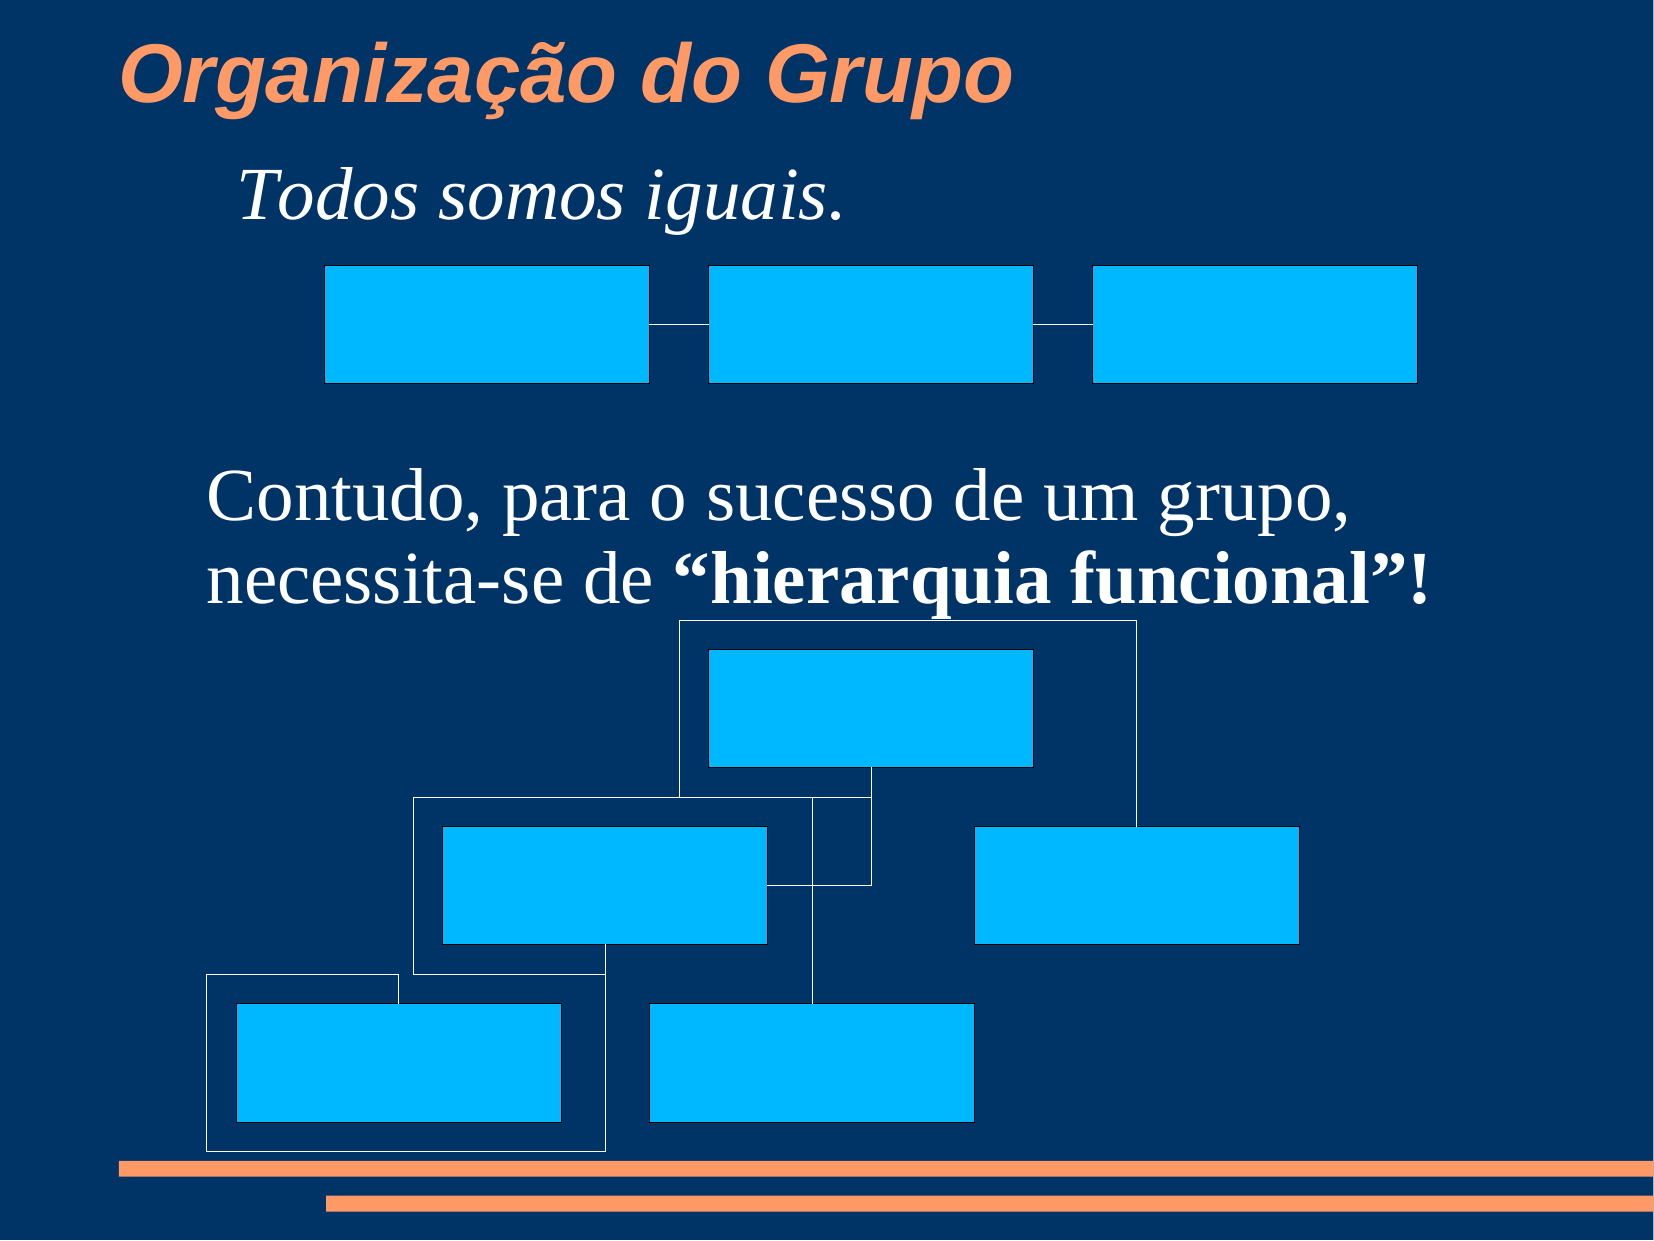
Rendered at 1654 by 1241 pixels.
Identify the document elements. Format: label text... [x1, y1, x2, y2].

text_box [708, 265, 1034, 384]
text_box [1092, 265, 1418, 384]
text_box [236, 1003, 562, 1123]
text_box [649, 1003, 975, 1123]
text_box [324, 265, 650, 384]
text_box Todos somos iguais. [236, 153, 1241, 237]
text_box Contudo, para o sucesso de um grupo, necessita-se de “hierarquia funcional”! [206, 454, 1536, 621]
text_box [442, 826, 768, 945]
text_box [974, 826, 1300, 945]
title Organização do Grupo [118, 0, 1531, 178]
text_box [708, 649, 1034, 768]
